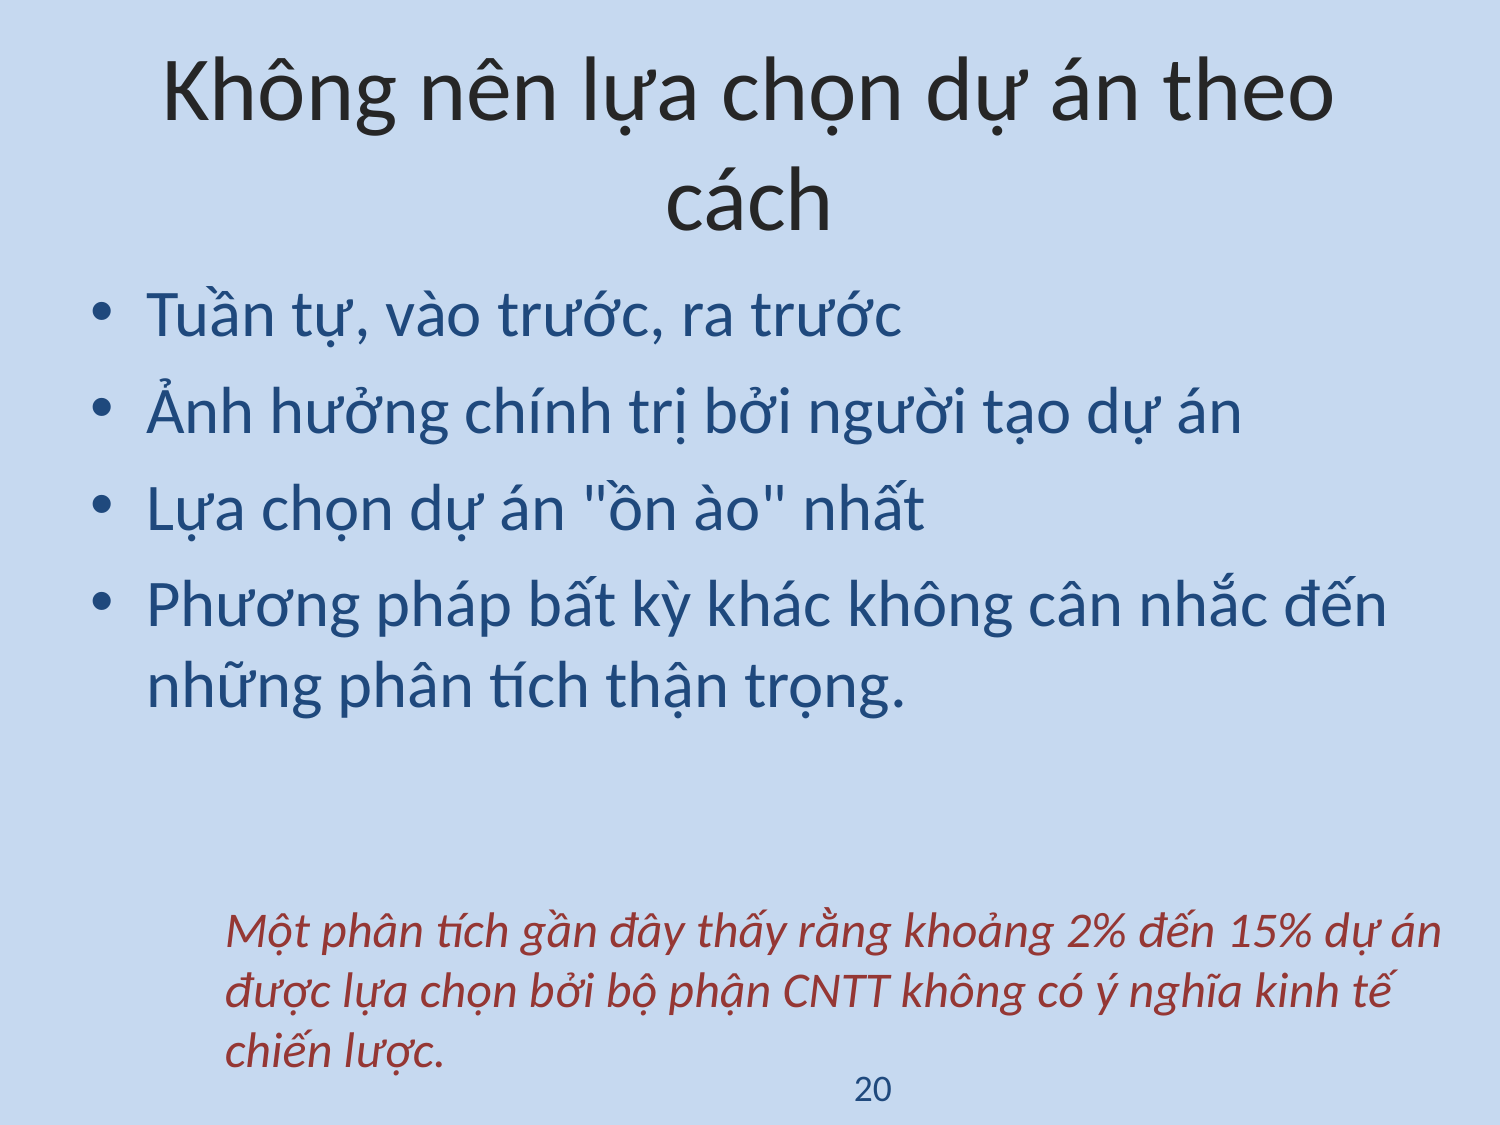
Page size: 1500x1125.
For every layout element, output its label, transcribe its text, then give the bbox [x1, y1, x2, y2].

list Tuần tự, vào trước, ra trước Ảnh hưởng chính trị bởi người tạo dự án Lựa chọn dự án "ồn ào" nhất Phương pháp bất kỳ khác không cân nhắc đến những phân tích thận trọng. [75, 262, 1426, 1005]
title Không nên lựa chọn dự án theo cách [75, 45, 1426, 233]
text_box Một phân tích gần đây thấy rằng khoảng 2% đến 15% dự án được lựa chọn bởi bộ phận CNTT không có ý nghĩa kinh tế chiến lược. [210, 889, 1464, 1085]
